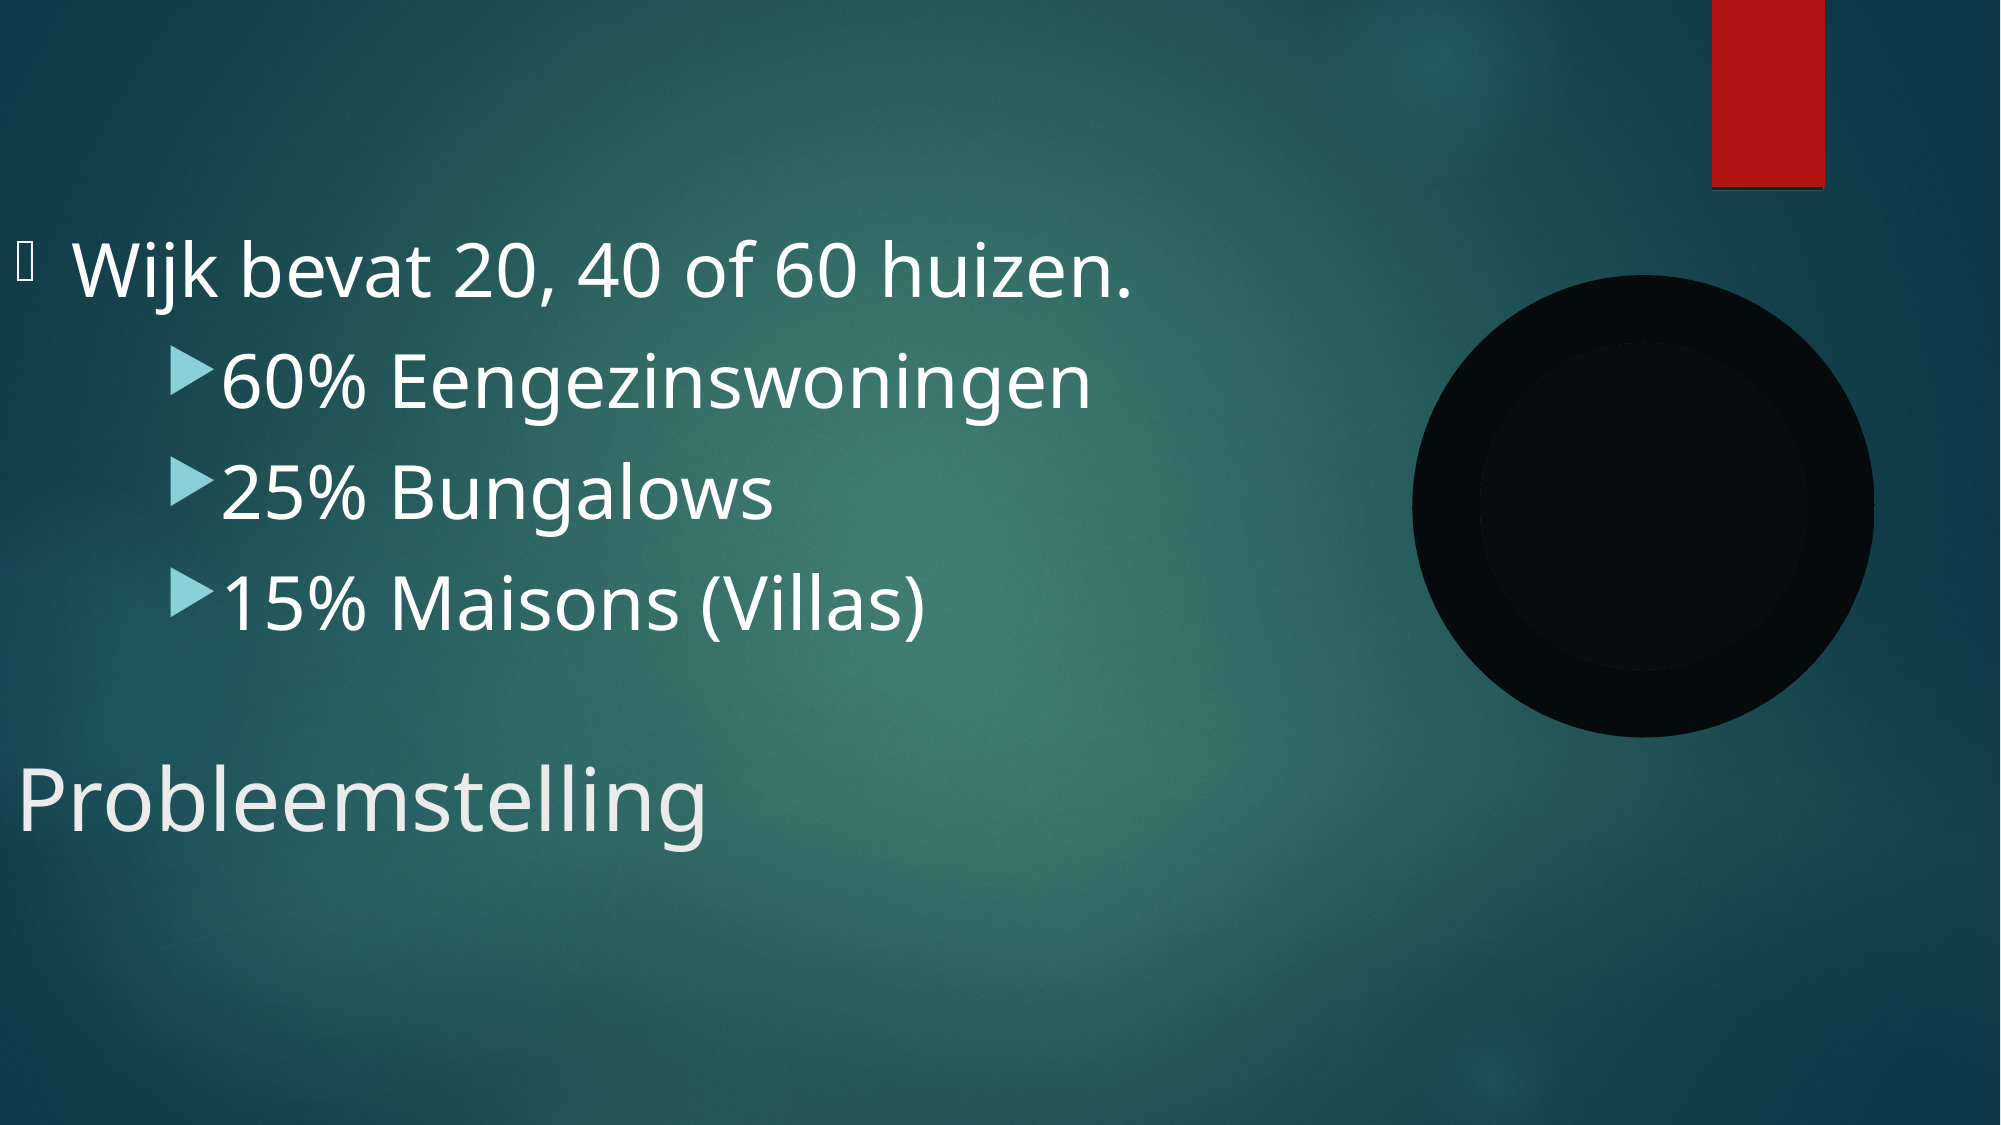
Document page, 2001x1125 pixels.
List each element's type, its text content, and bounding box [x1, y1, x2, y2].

title Probleemstelling [0, 736, 1401, 984]
list Wijk bevat 20, 40 of 60 huizen. 60% Eengezinswoningen 25% Bungalows 15% Maisons (Villas) [0, 112, 1401, 706]
